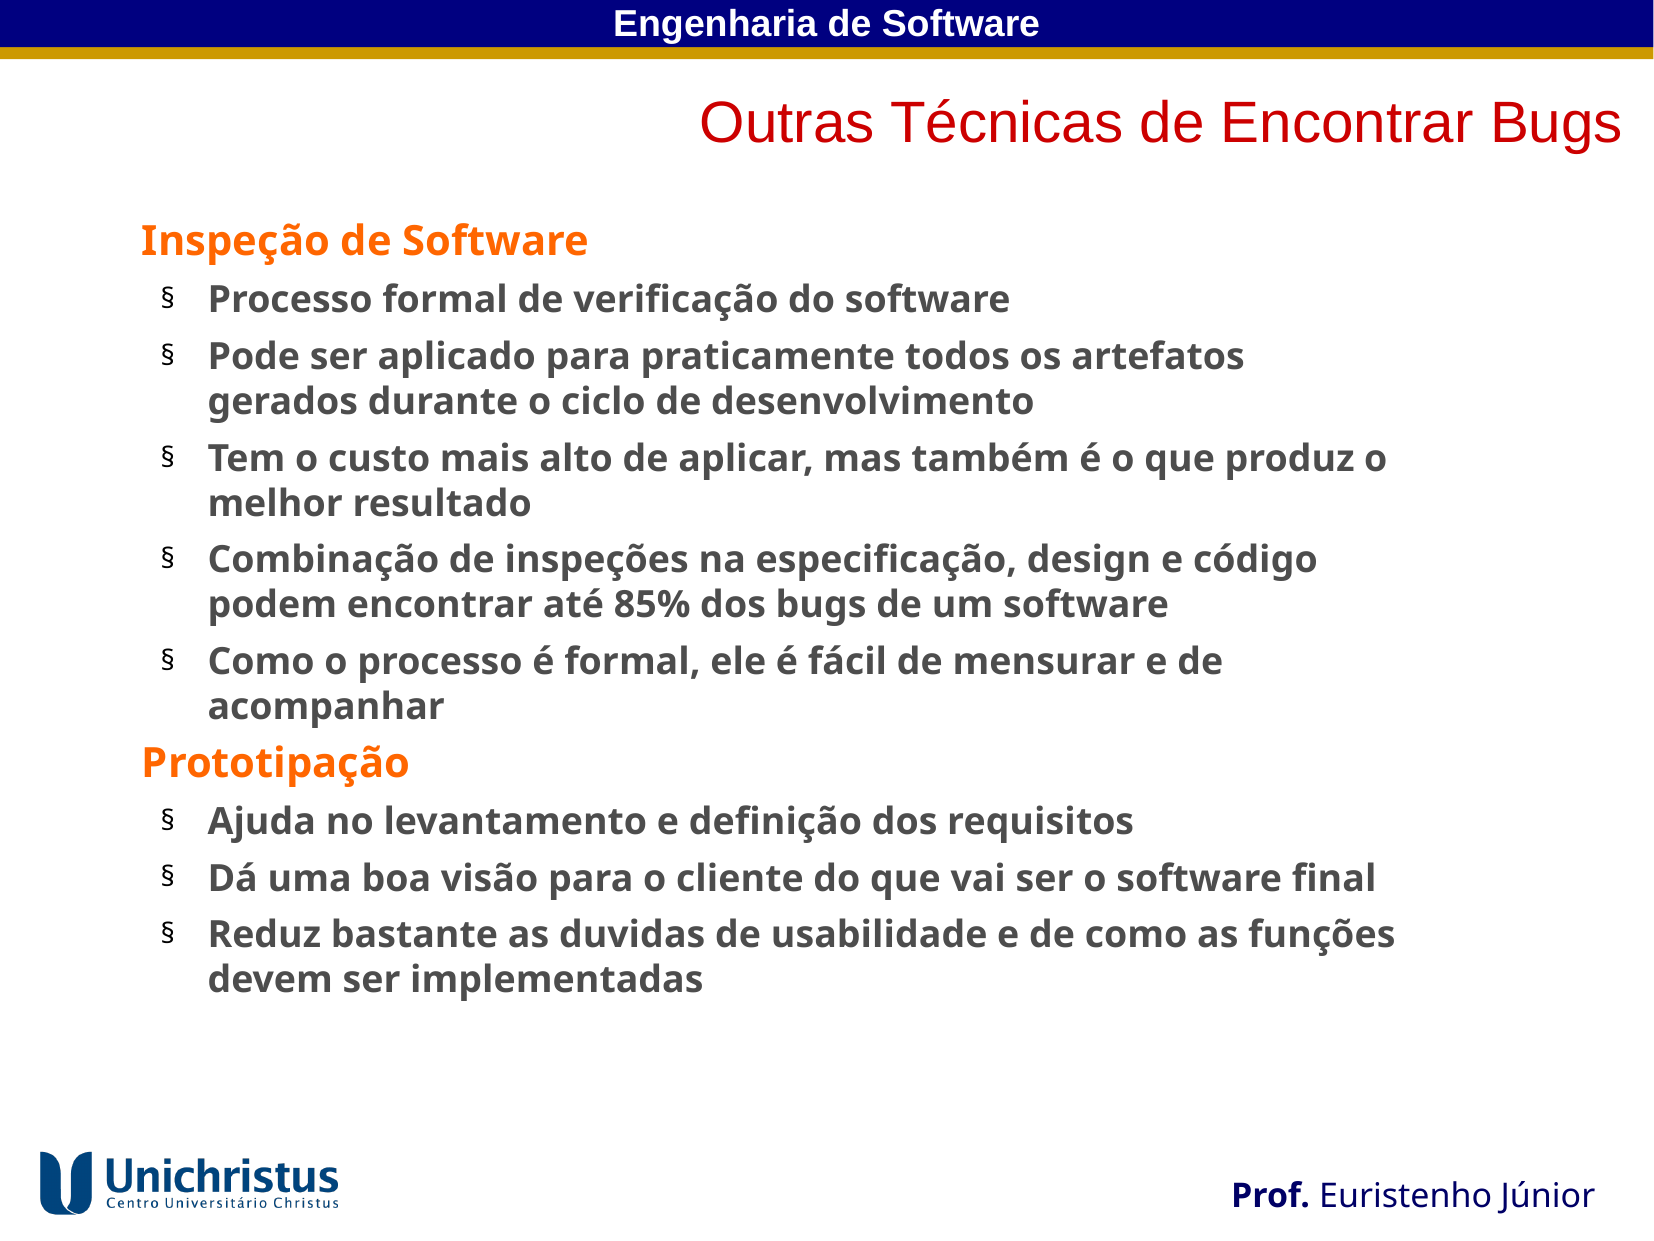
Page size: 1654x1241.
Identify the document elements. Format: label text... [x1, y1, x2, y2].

text_box [0, 48, 1654, 60]
text_box Inspeção de Software Processo formal de verificação do software Pode ser aplicado para praticamente todos os artefatos gerados durante o ciclo de desenvolvimento Tem o custo mais alto de aplicar, mas também é o que produz o melhor resultado Combinação de inspeções na especificação, design e código podem encontrar até 85% dos bugs de um software Como o processo é formal, ele é fácil de mensurar e de acompanhar Prototipação Ajuda no levantamento e definição dos requisitos Dá uma boa visão para o cliente do que vai ser o software final Reduz bastante as duvidas de usabilidade e de como as funções devem ser implementadas [70, 206, 1421, 945]
text_box Engenharia de Software [0, 0, 1654, 48]
picture [35, 1148, 343, 1217]
text_box Outras Técnicas de Encontrar Bugs [685, 82, 1639, 189]
text_box Prof. Euristenho Júnior [1216, 1163, 1654, 1224]
